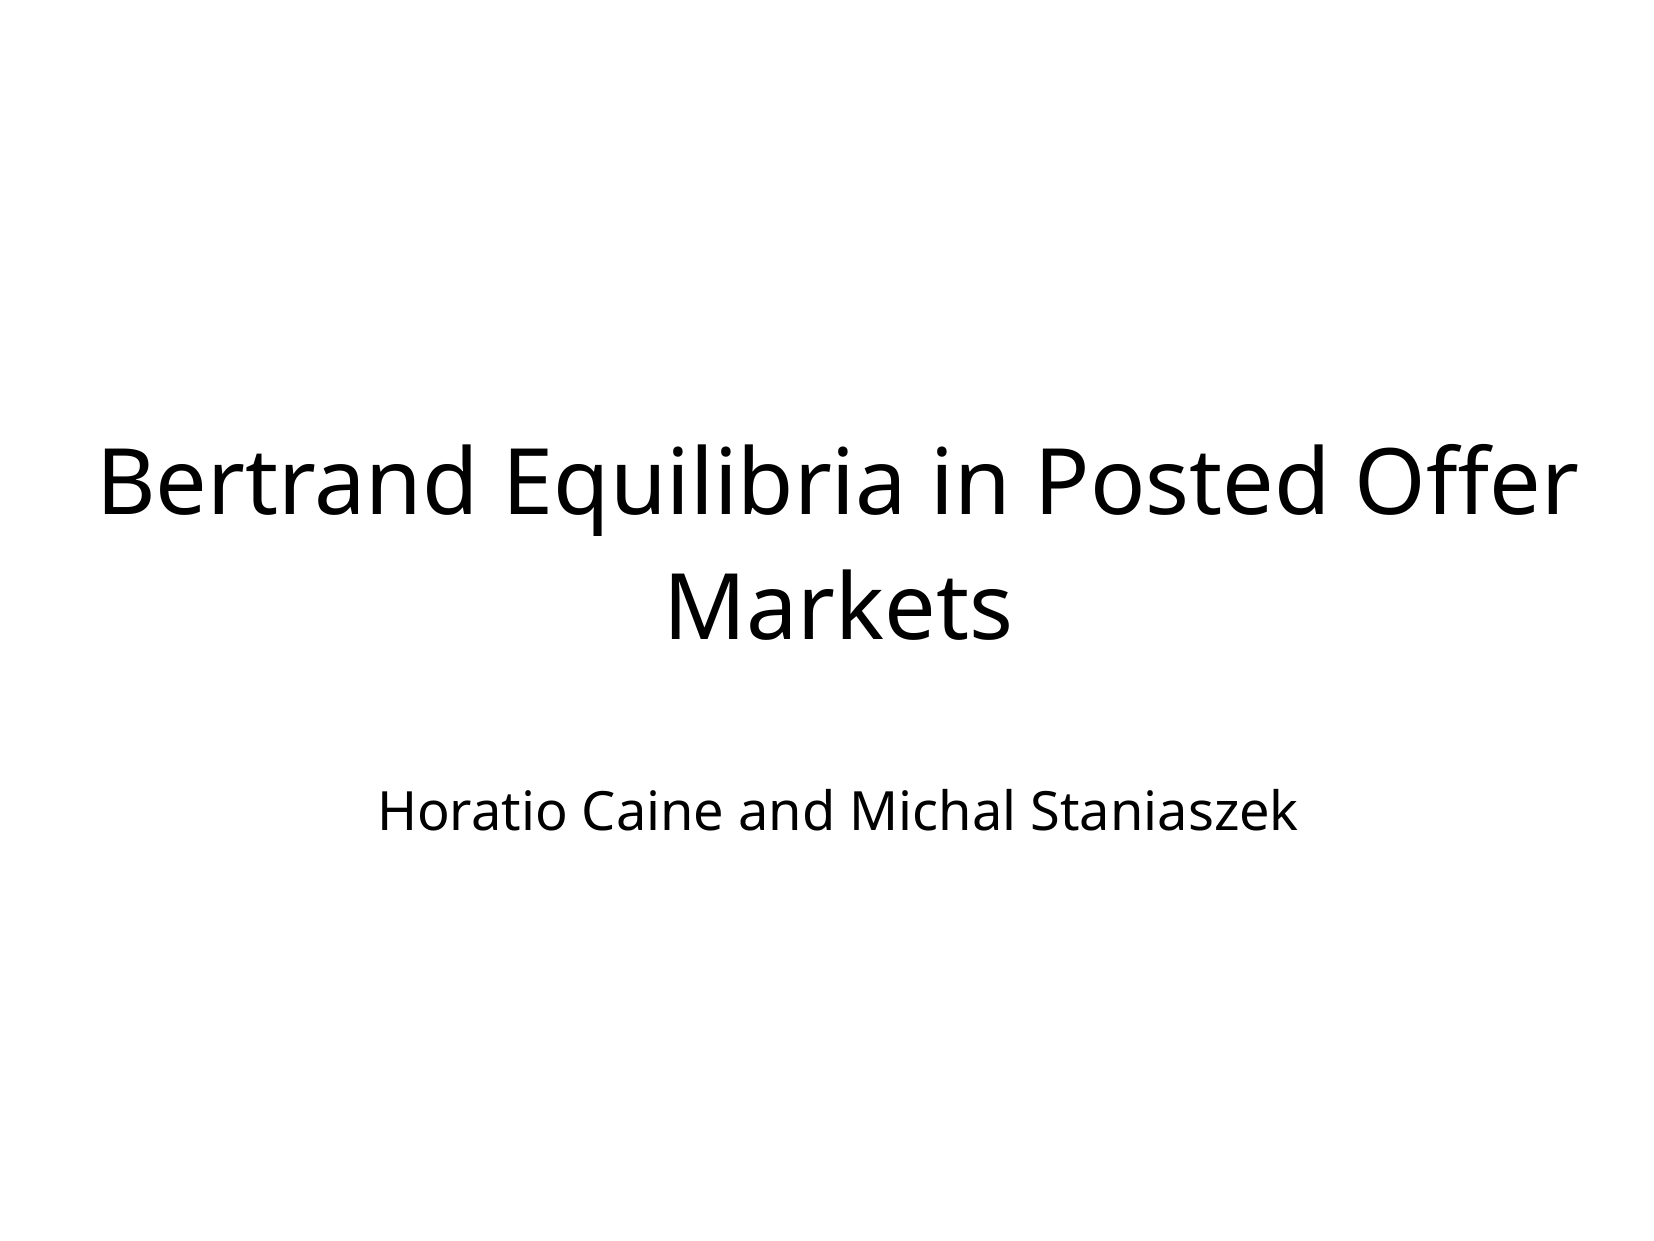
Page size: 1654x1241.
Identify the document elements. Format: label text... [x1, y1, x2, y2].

subtitle Horatio Caine and Michal Staniaszek [94, 651, 1583, 969]
title Bertrand Equilibria in Posted Offer Markets [94, 437, 1583, 647]
